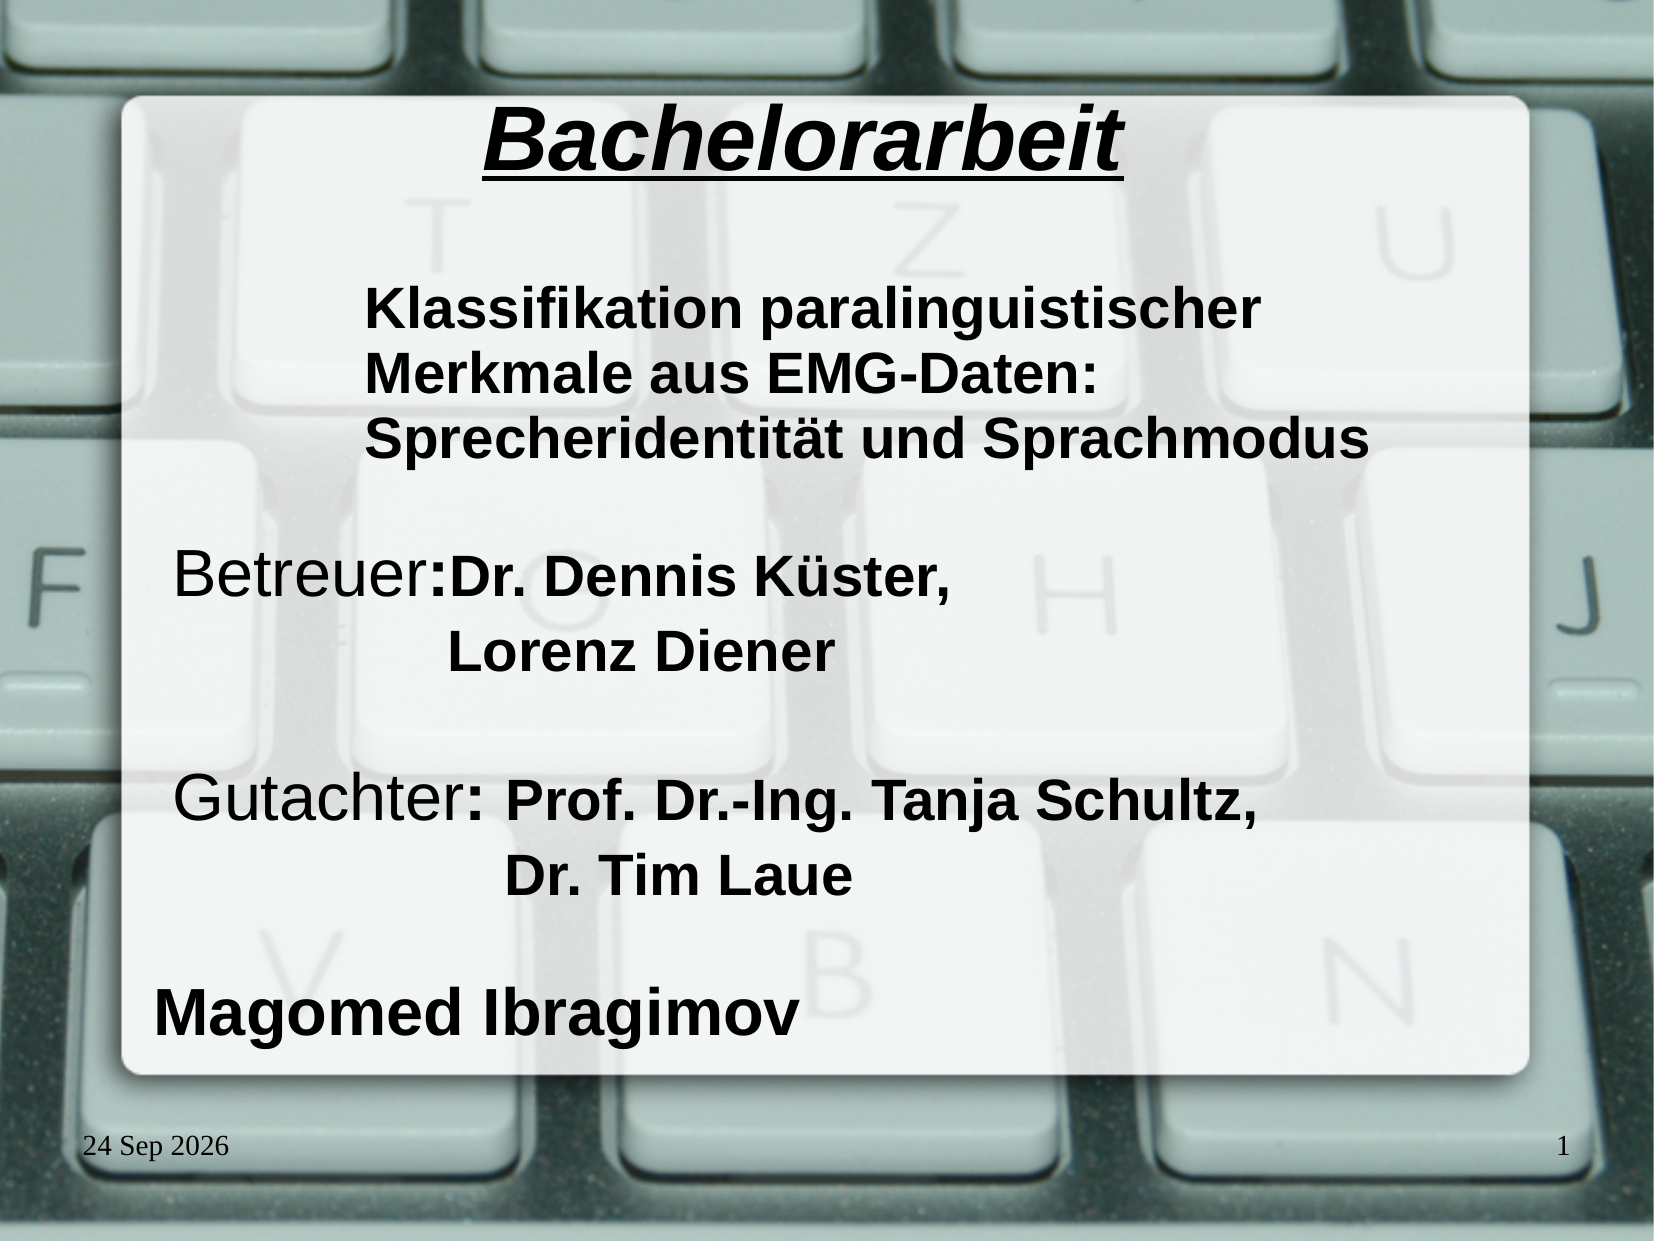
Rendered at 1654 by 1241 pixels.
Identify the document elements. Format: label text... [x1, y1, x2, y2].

subtitle Klassifikation paralinguistischer Merkmale aus EMG-Daten: Sprecheridentität und Sprachmodus Betreuer:Dr. Dennis Küster, Lorenz Diener Gutachter: Prof. Dr.-Ing. Tanja Schultz, Dr. Tim Laue Magomed Ibragimov [153, 188, 1654, 1241]
title Bachelorarbeit [59, 35, 1548, 243]
picture [0, 0, 1654, 1241]
